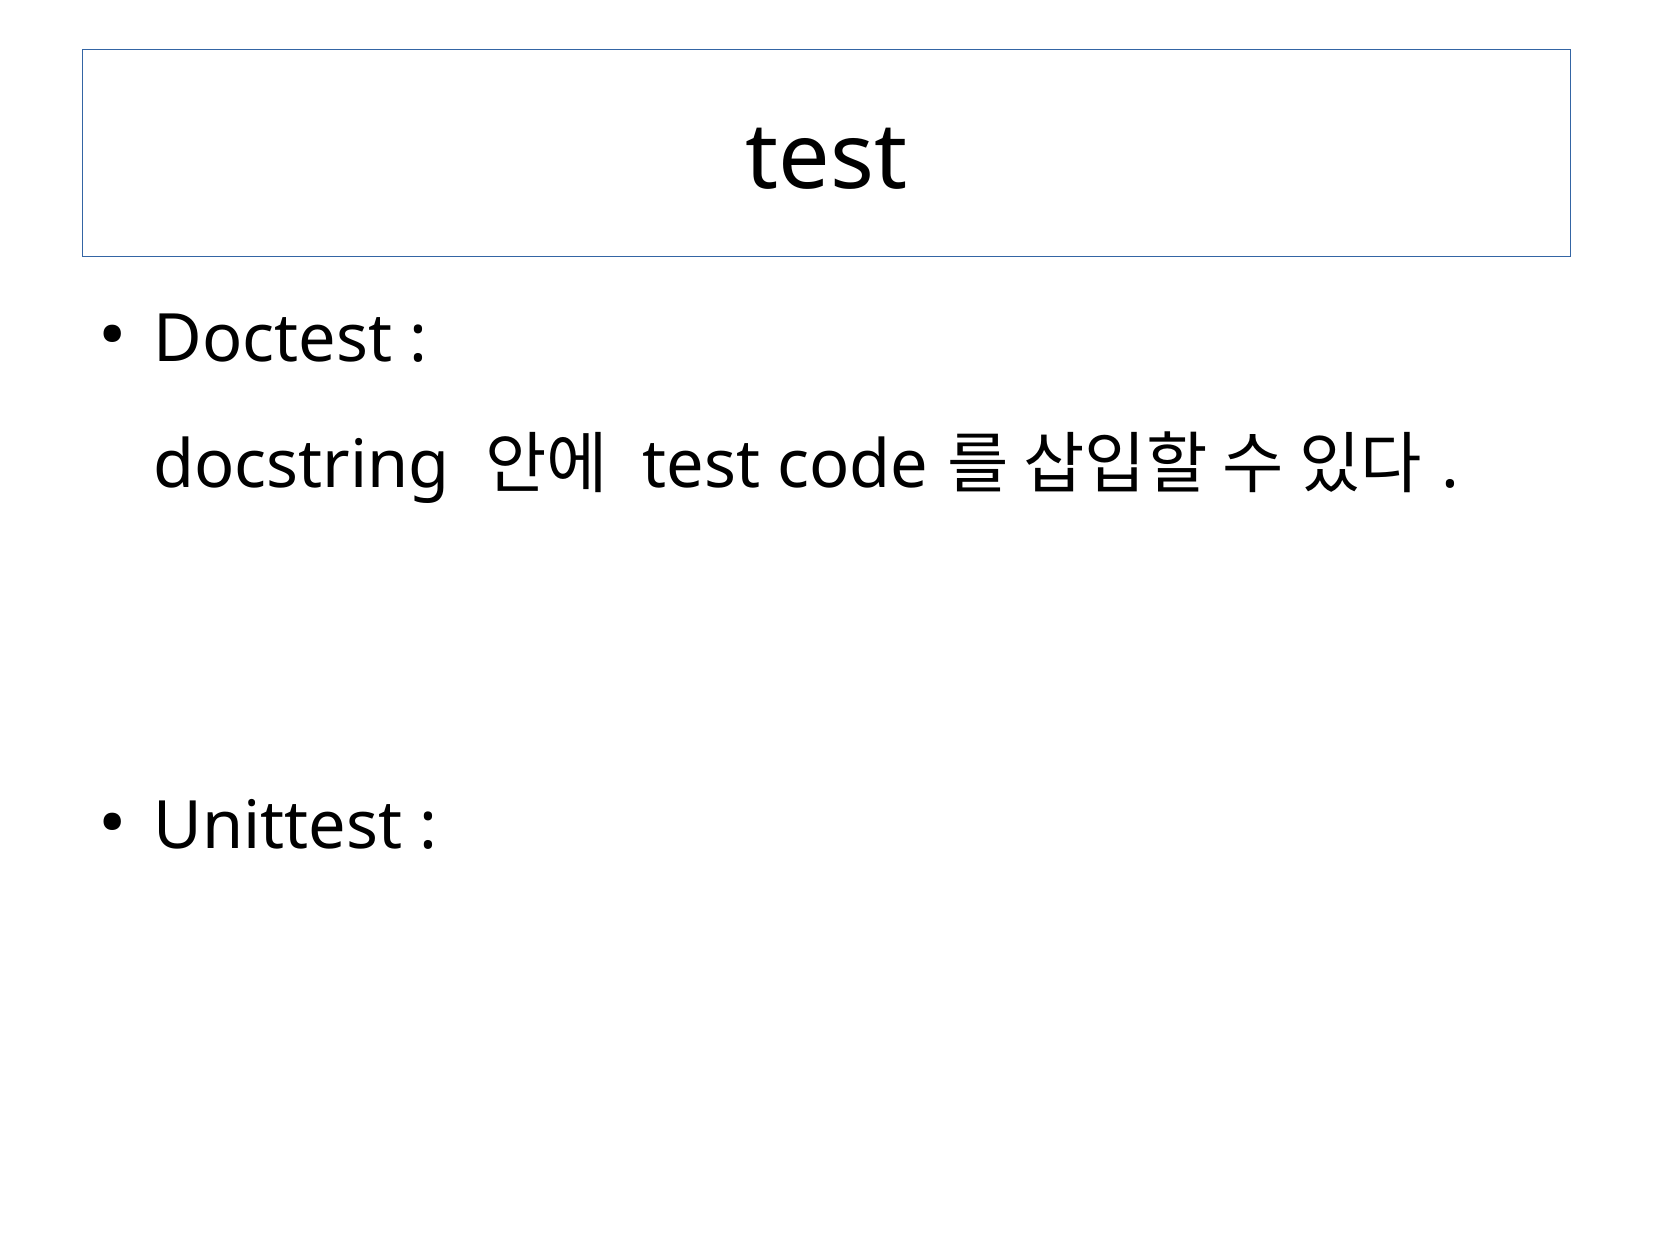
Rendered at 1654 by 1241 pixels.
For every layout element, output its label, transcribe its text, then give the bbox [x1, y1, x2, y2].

list Doctest : docstring 안에 test code를 삽입할 수 있다. Unittest : [82, 290, 1571, 1010]
title test [82, 49, 1571, 257]
